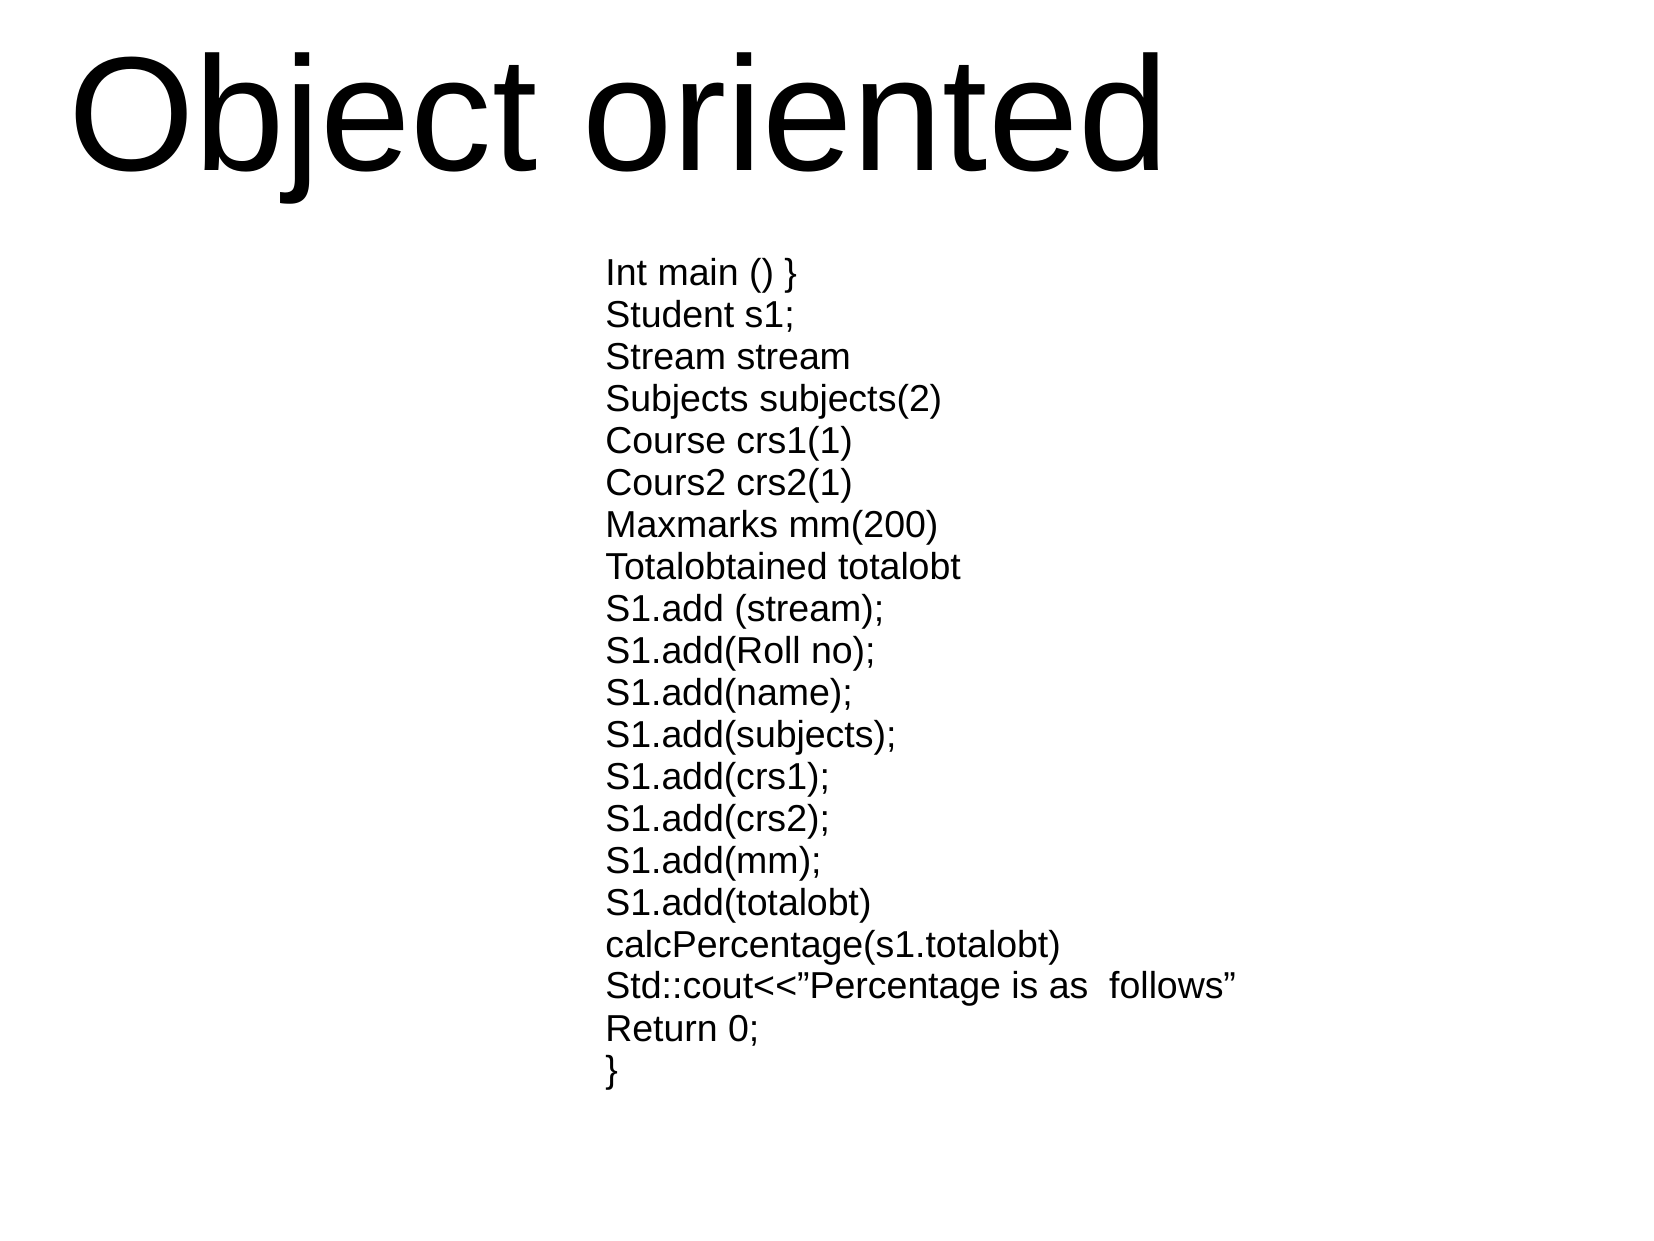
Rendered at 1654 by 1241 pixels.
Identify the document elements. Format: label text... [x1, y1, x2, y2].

text_box Object oriented [53, 16, 1186, 213]
text_box Int main () } Student s1; Stream stream Subjects subjects(2) Course crs1(1) Cours2 crs2(1) Maxmarks mm(200) Totalobtained totalobt S1.add (stream); S1.add(Roll no); S1.add(name); S1.add(subjects); S1.add(crs1); S1.add(crs2); S1.add(mm); S1.add(totalobt) calcPercentage(s1.totalobt) Std::cout<<”Percentage is as follows” Return 0; } [590, 243, 1252, 1099]
